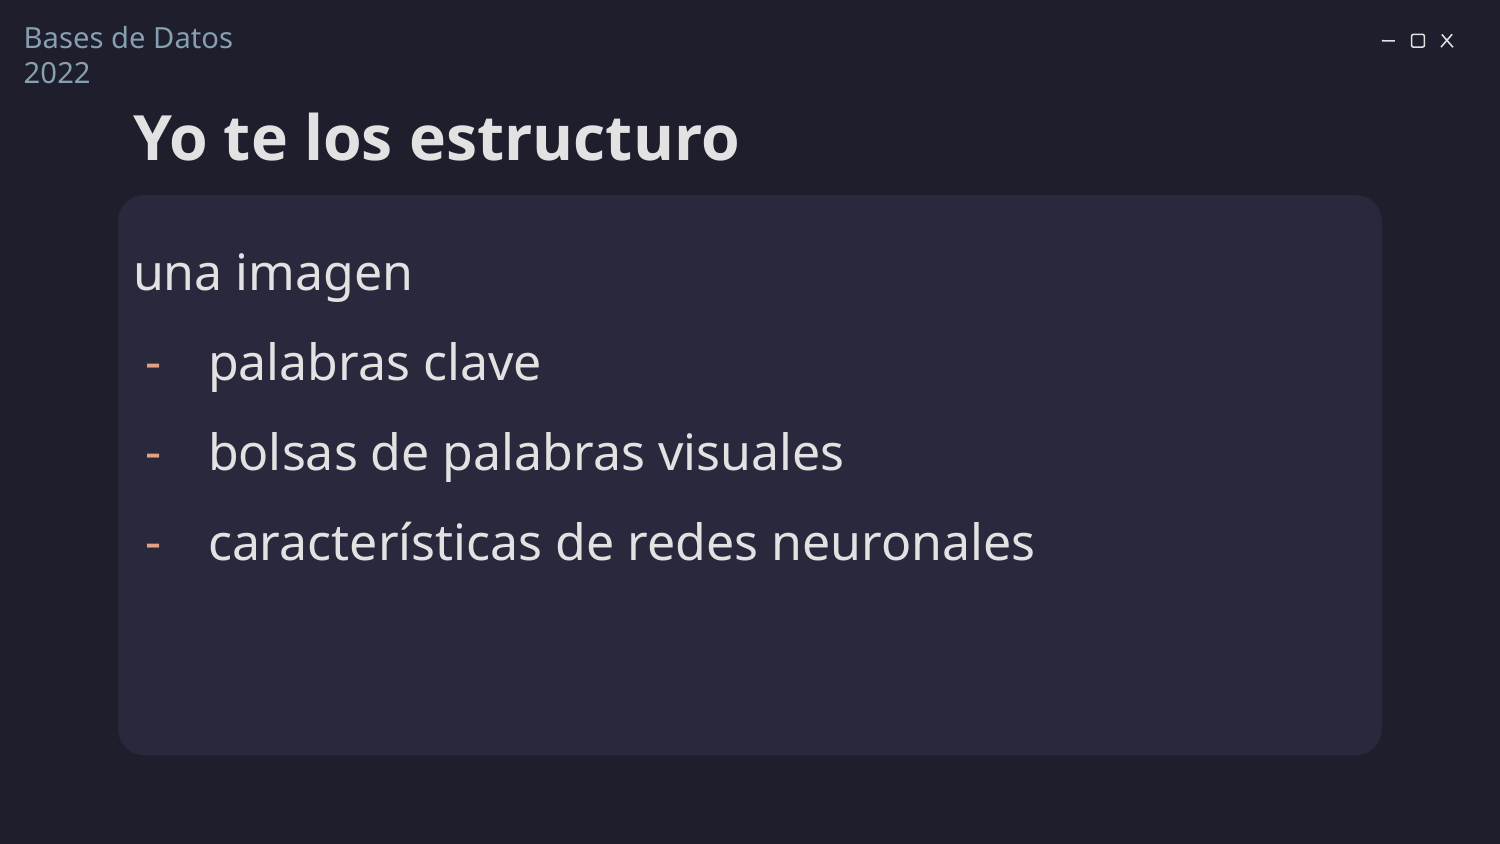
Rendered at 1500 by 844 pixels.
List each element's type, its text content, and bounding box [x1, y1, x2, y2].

title Yo te los estructuro [118, 88, 1382, 183]
list una imagen palabras clave bolsas de palabras visuales características de redes neuronales [118, 195, 1382, 750]
